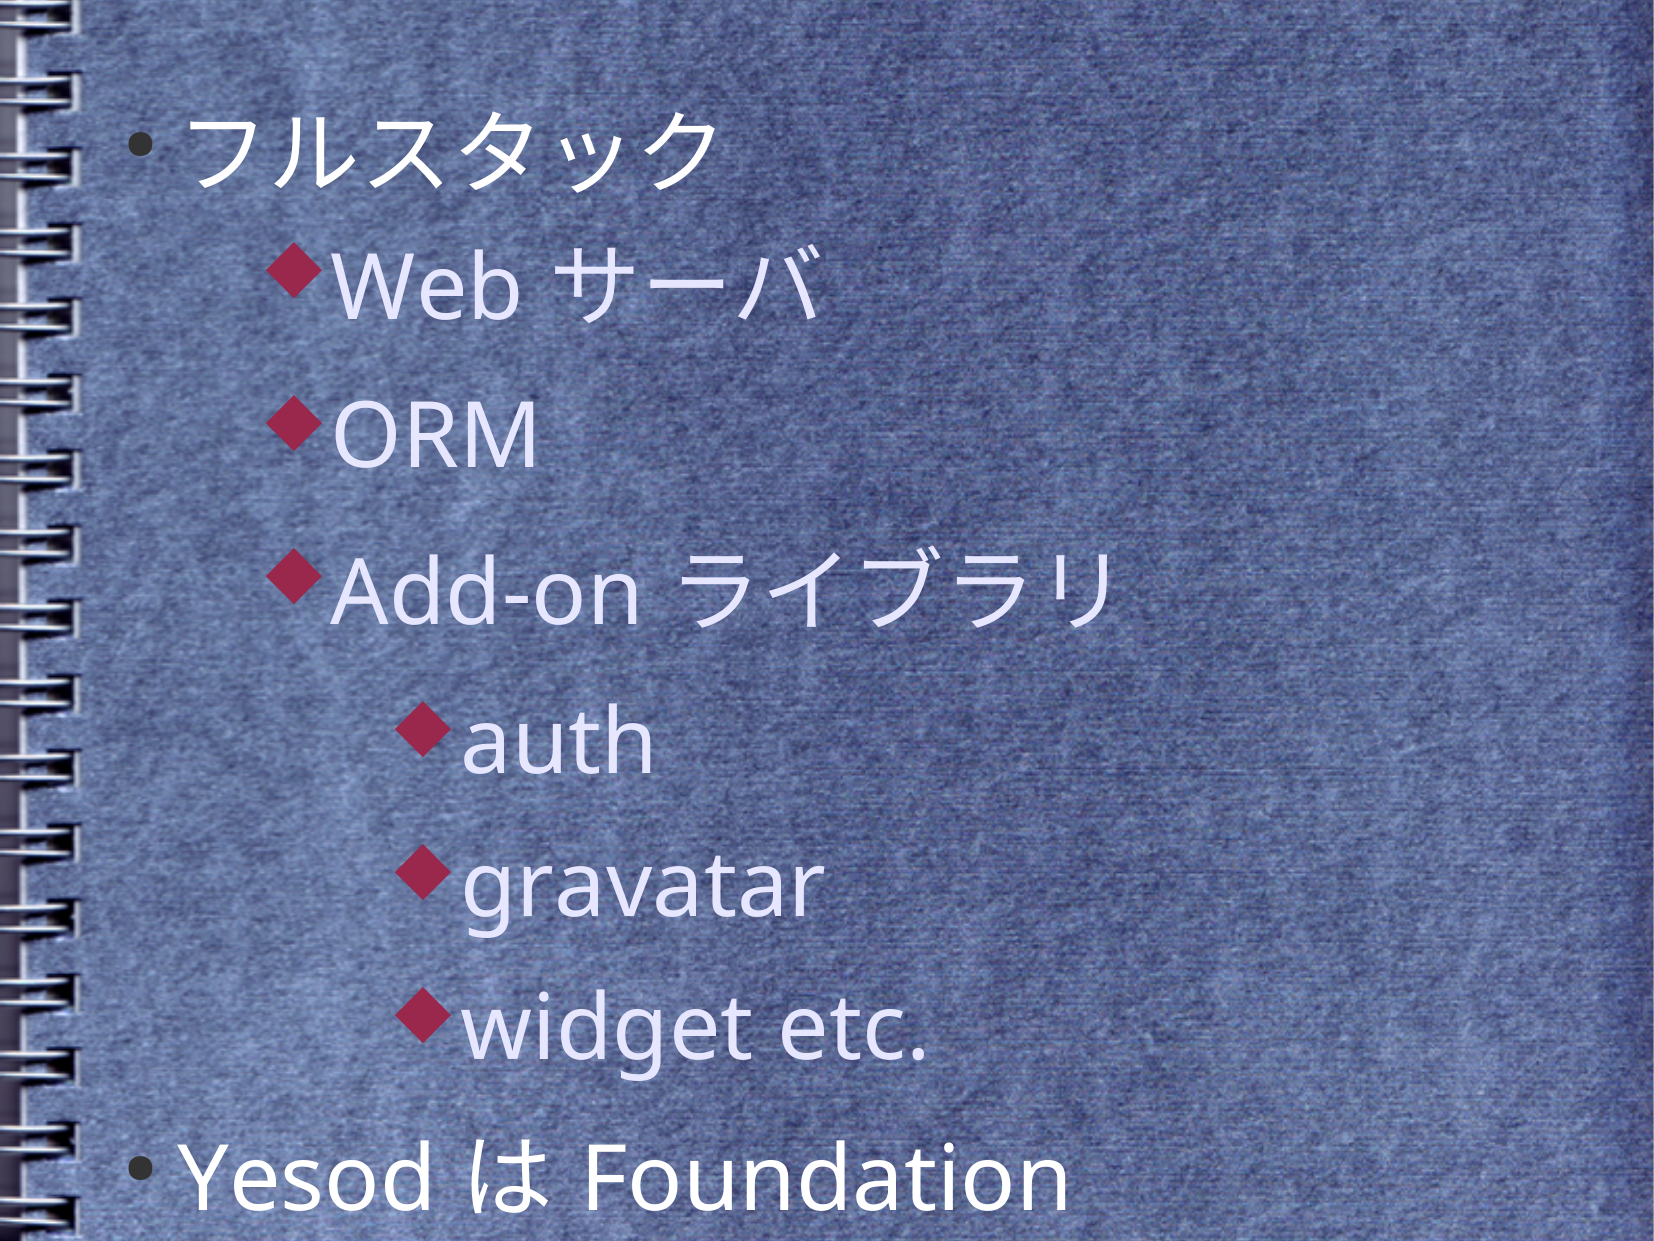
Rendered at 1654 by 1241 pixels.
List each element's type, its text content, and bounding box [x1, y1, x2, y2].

picture [0, 0, 1654, 1241]
list フルスタック Webサーバ ORM Add-onライブラリ auth gravatar widget etc. YesodはFoundation [106, 79, 1595, 1193]
